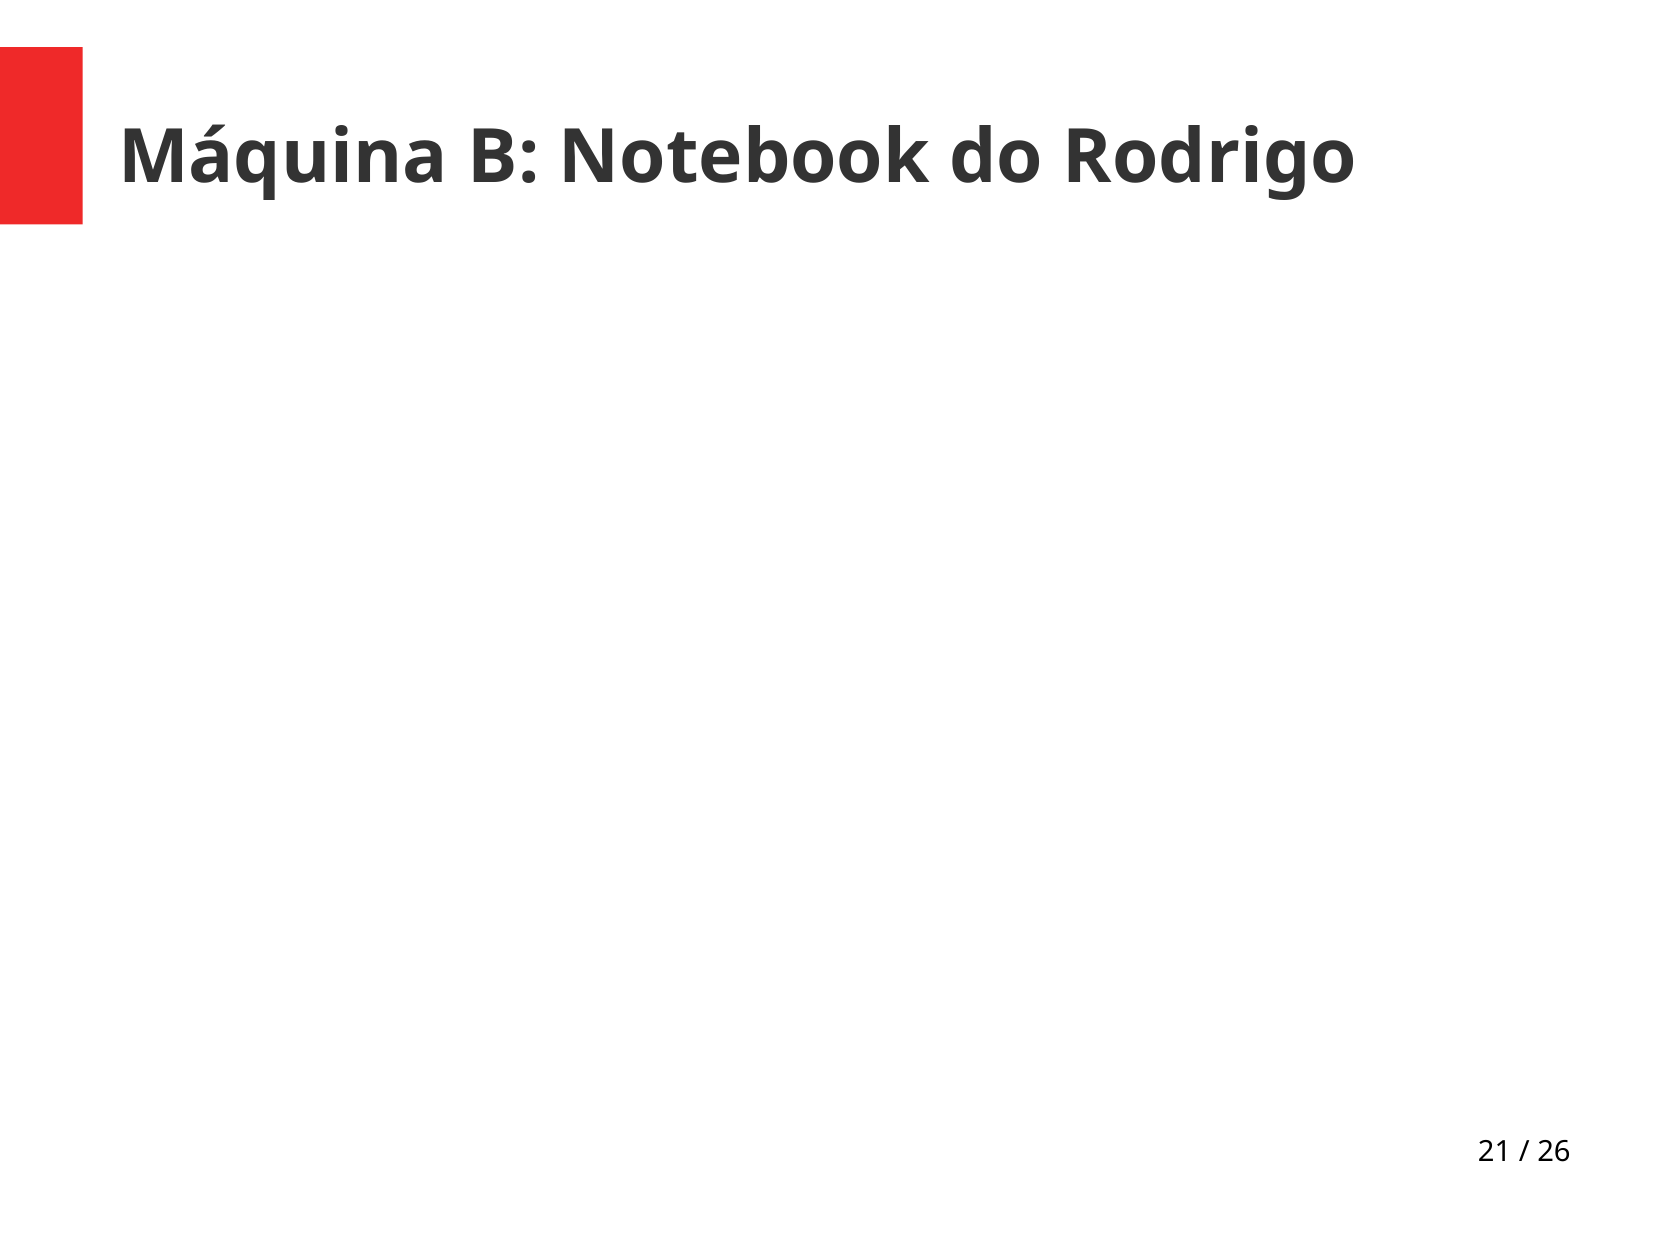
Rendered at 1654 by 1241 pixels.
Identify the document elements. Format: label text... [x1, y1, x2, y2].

title Máquina B: Notebook do Rodrigo [118, 49, 1571, 257]
